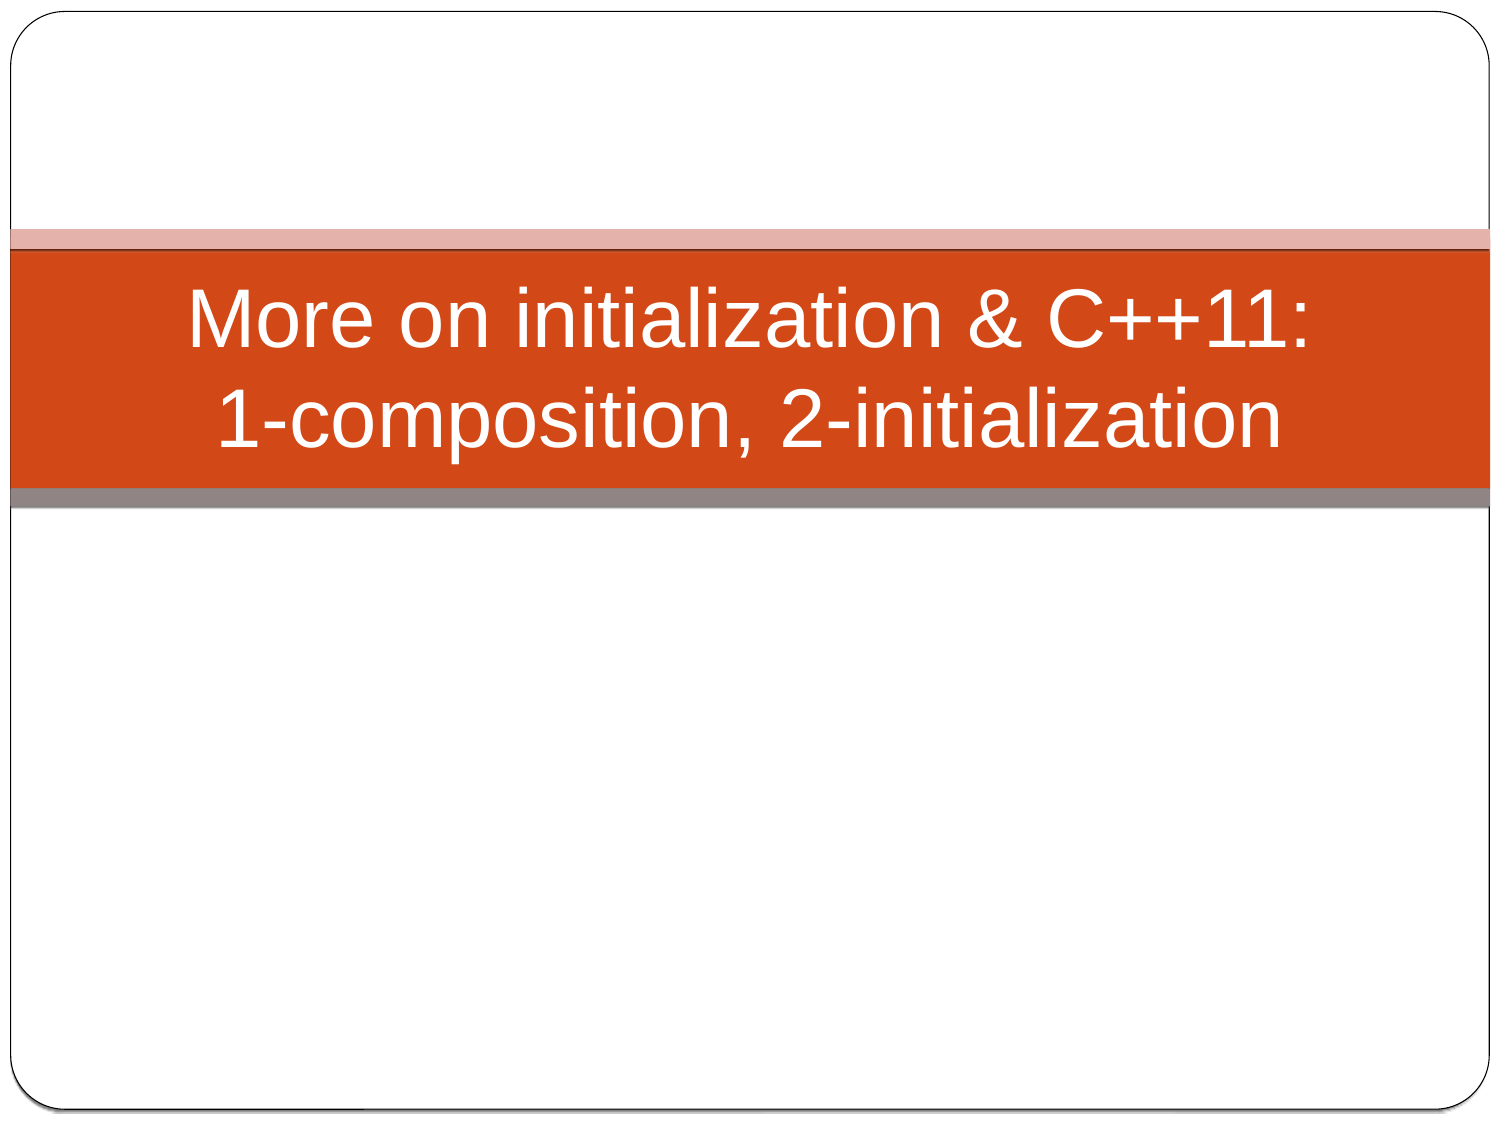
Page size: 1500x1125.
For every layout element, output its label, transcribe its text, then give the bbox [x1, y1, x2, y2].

title More on initialization & C++11: 1-composition, 2-initialization [75, 247, 1425, 489]
